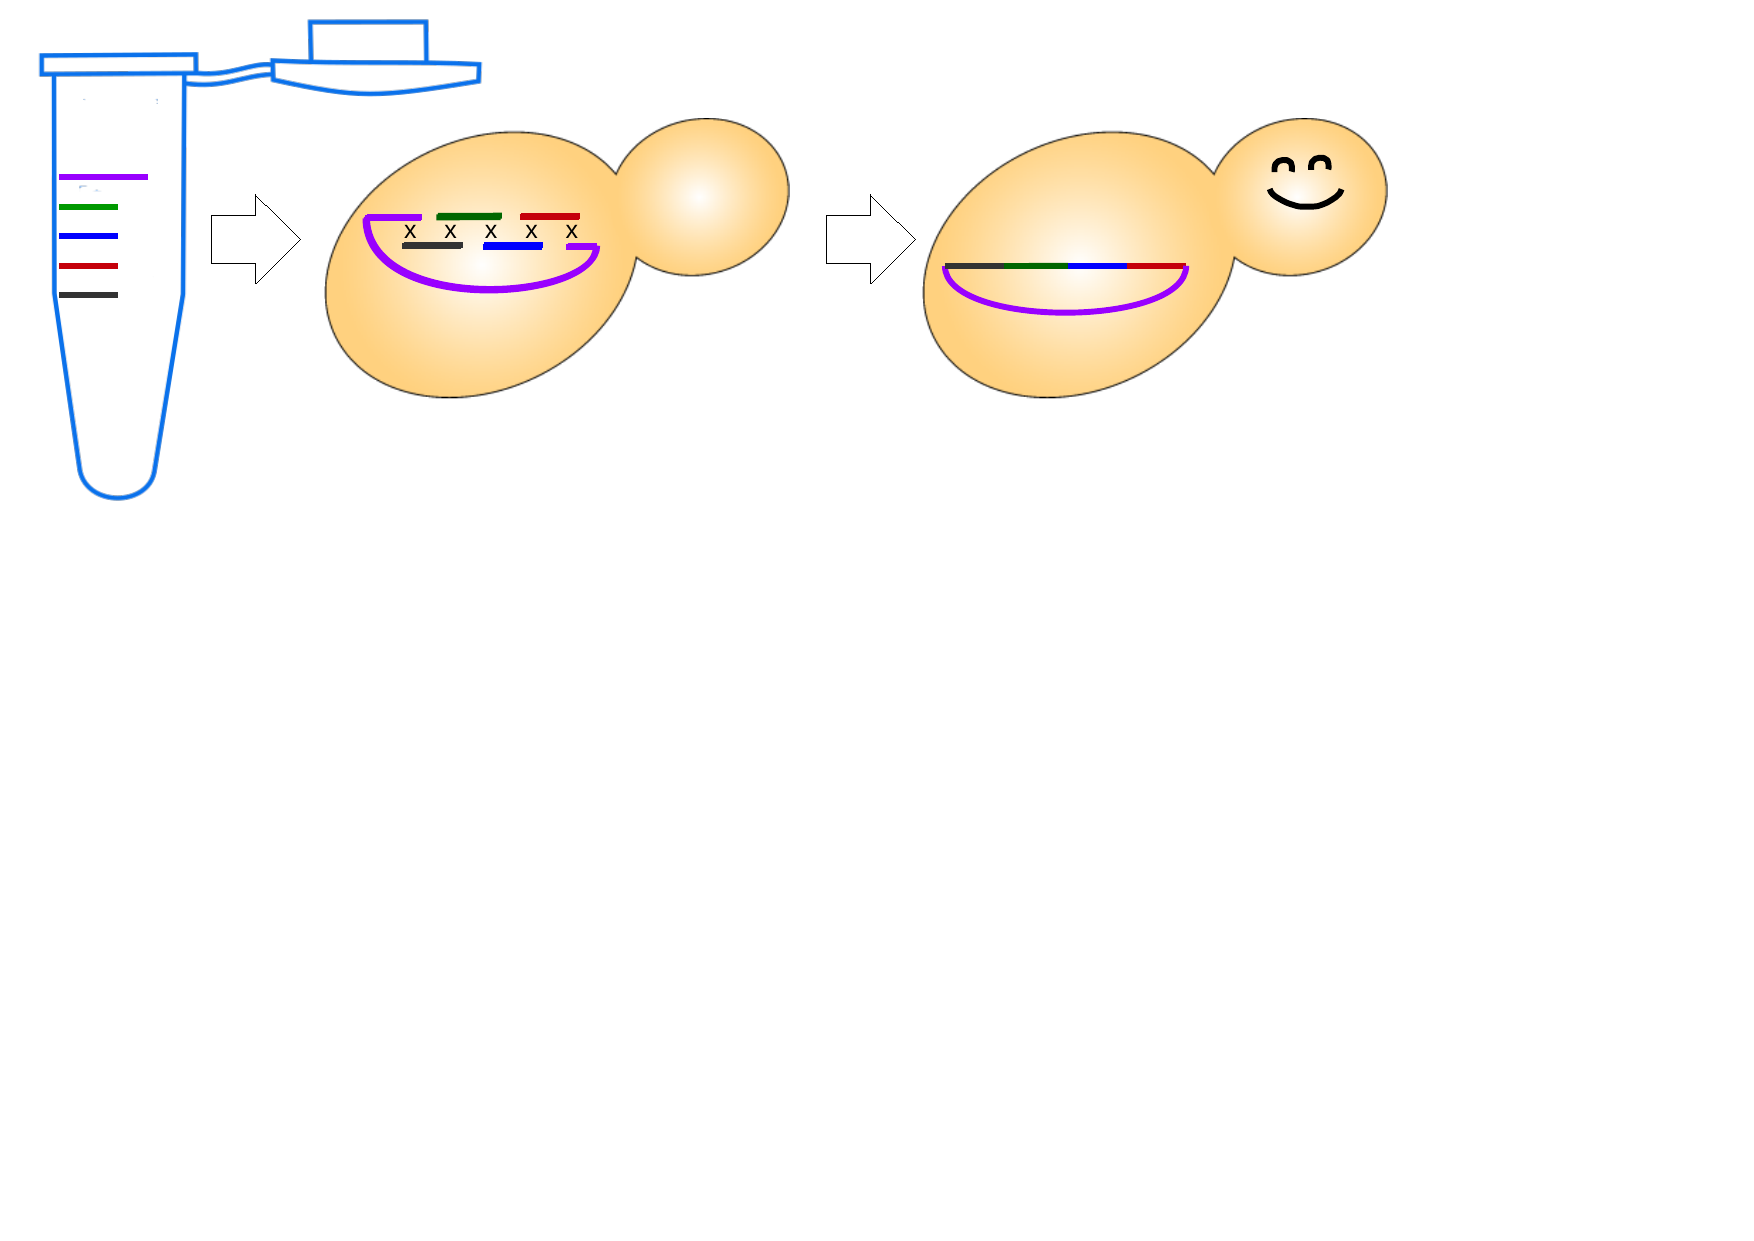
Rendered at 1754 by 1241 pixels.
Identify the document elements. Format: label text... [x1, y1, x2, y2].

picture [922, 118, 1388, 414]
picture [0, 0, 790, 521]
text_box x x x x x [382, 208, 619, 251]
